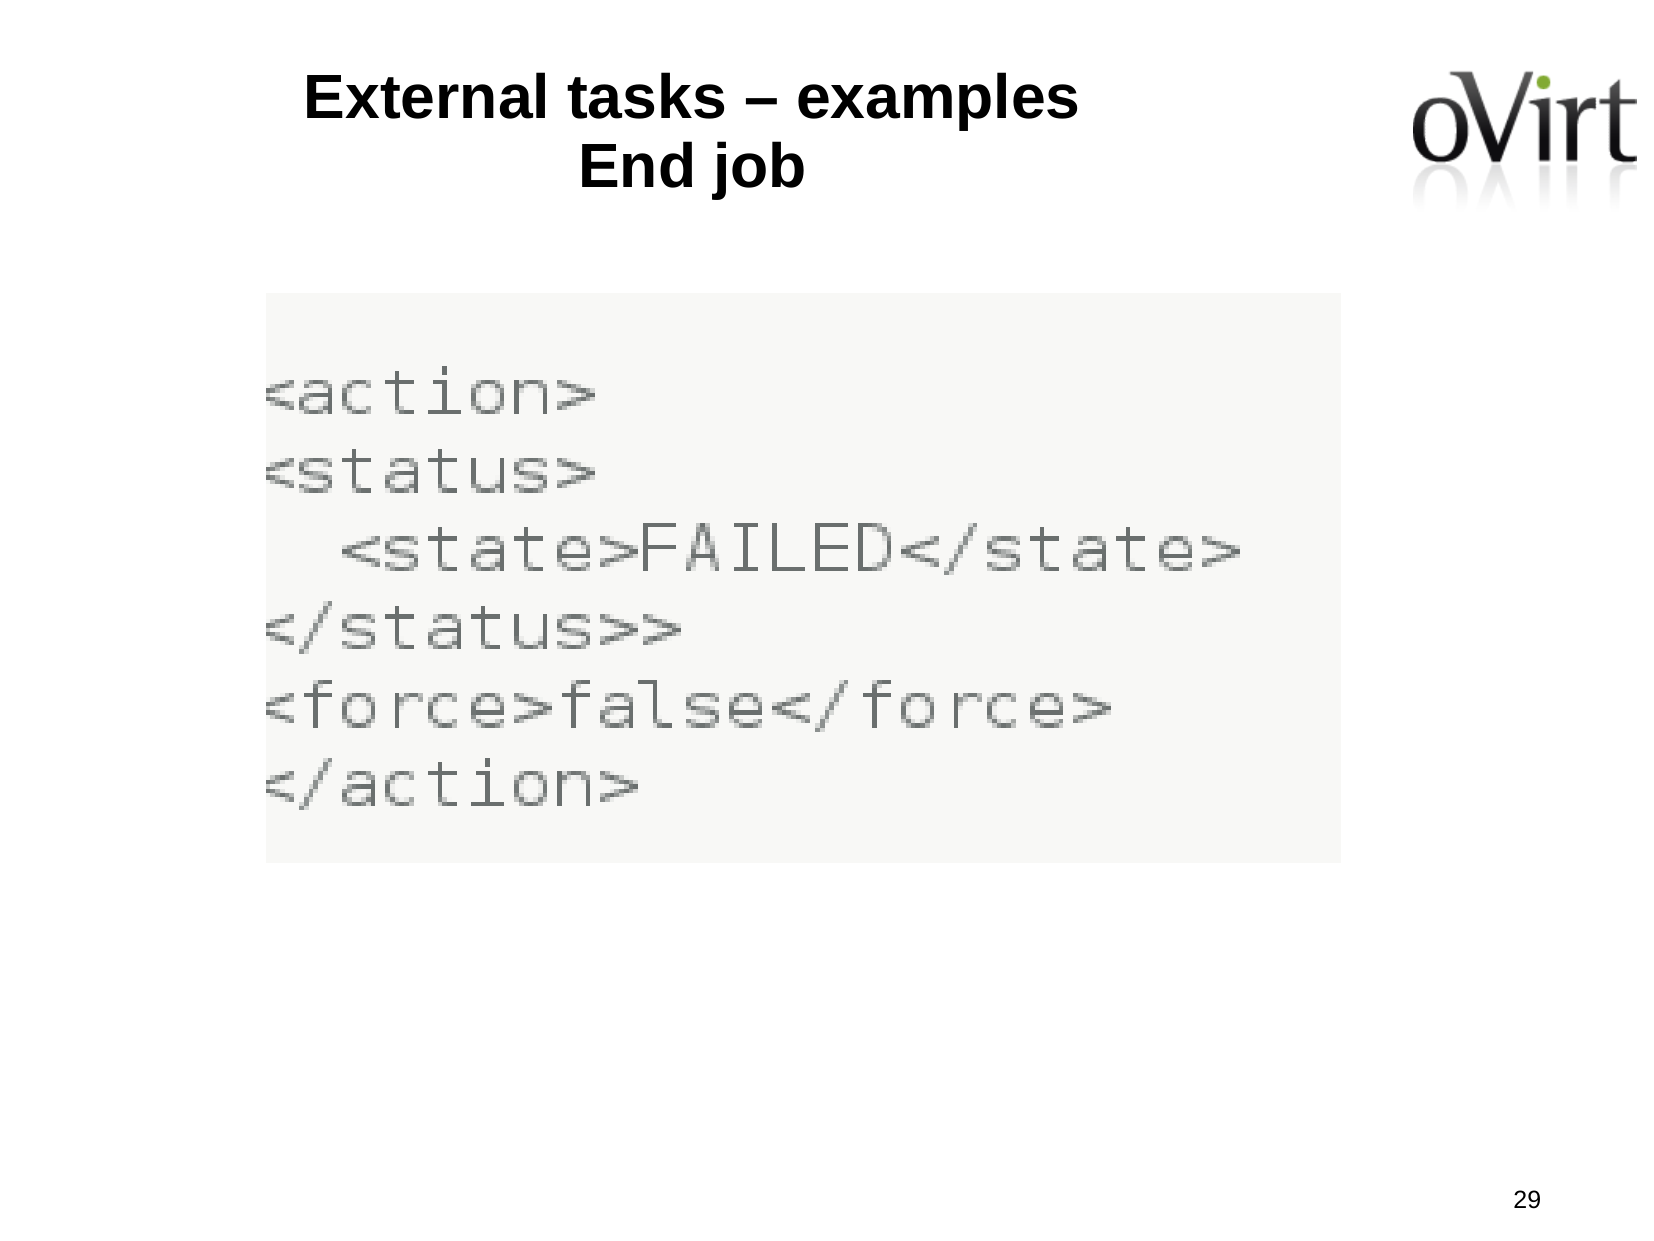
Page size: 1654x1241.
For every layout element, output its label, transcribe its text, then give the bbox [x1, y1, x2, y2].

picture [266, 293, 1341, 863]
title External tasks – examples End job [82, 37, 1303, 226]
picture [1413, 63, 1637, 212]
